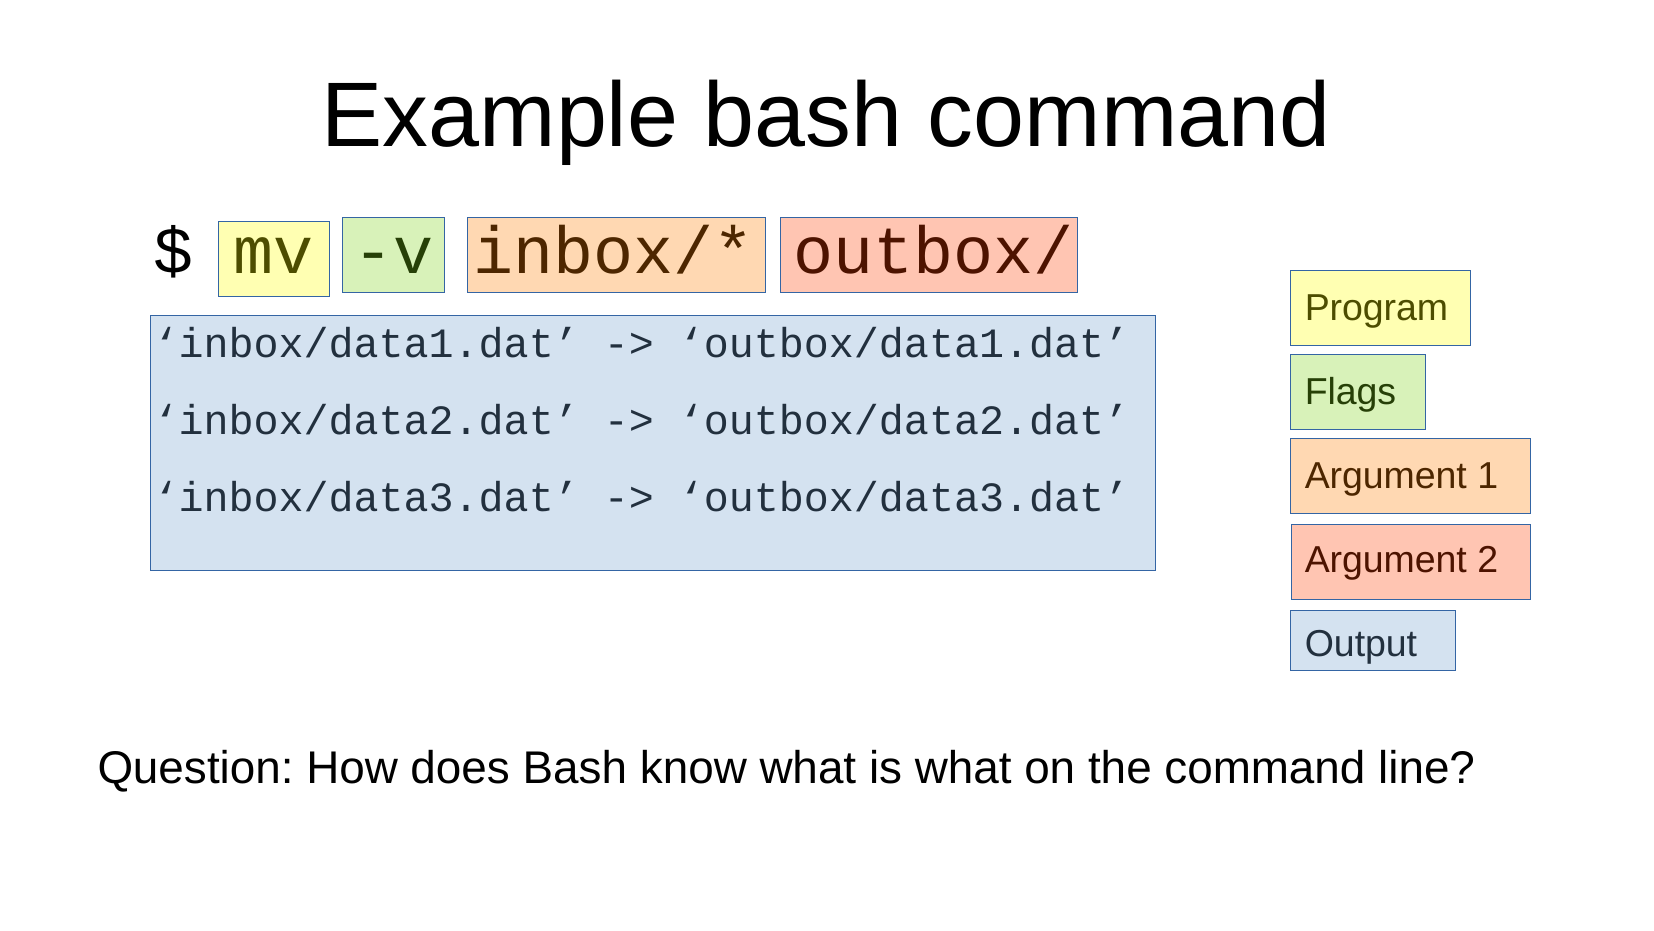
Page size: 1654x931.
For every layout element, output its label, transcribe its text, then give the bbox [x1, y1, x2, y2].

text_box [780, 217, 1078, 293]
title Example bash command [82, 37, 1571, 193]
text_box [150, 315, 1156, 571]
text_box [467, 217, 766, 293]
text_box [218, 221, 330, 297]
text_box [342, 217, 445, 293]
text_box [1290, 438, 1531, 514]
text_box Question: How does Bash know what is what on the command line? [82, 735, 1531, 871]
text_box [1291, 524, 1531, 600]
list $ mv -v inbox/* outbox/ ‘inbox/data1.dat’ -> ‘outbox/data1.dat’ ‘inbox/data2.dat’ -> ‘outbox/data2.dat’ ‘inbox/data3.dat’ -> ‘outbox/data3.dat’ [82, 217, 1571, 758]
text_box [1290, 610, 1456, 671]
text_box [1290, 270, 1471, 346]
text_box [1290, 354, 1426, 430]
text_box Program Flags Argument 1 Argument 2 Output [1290, 279, 1606, 672]
